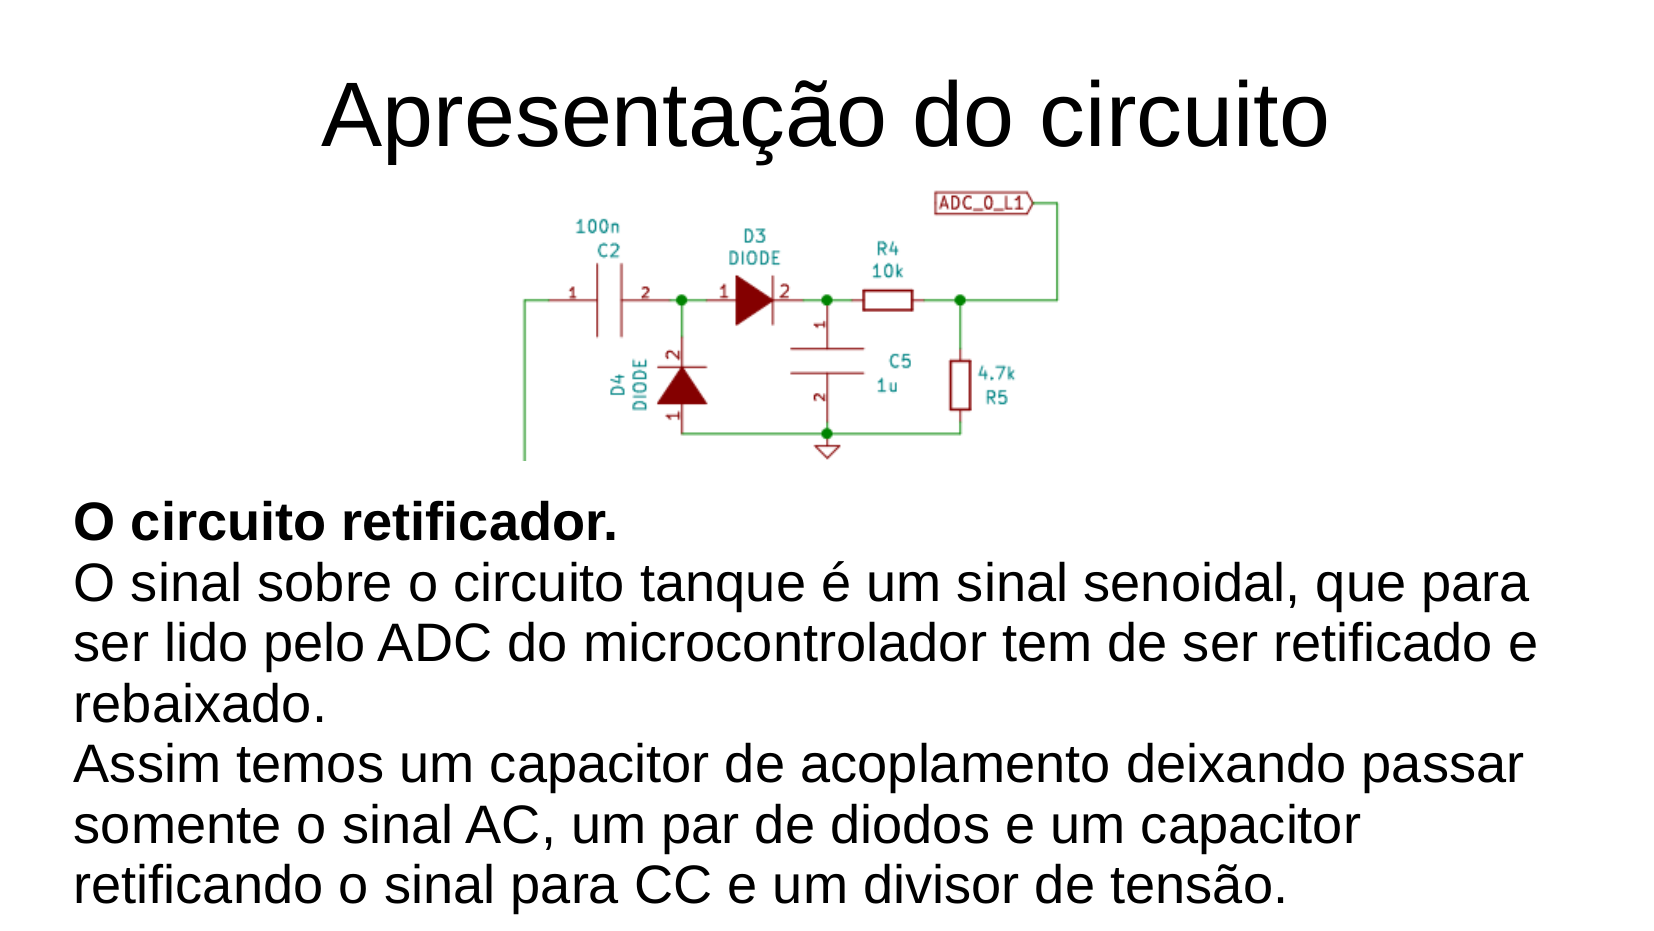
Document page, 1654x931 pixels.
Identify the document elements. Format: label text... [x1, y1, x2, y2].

text_box O circuito retificador. O sinal sobre o circuito tanque é um sinal senoidal, que para ser lido pelo ADC do microcontrolador tem de ser retificado e rebaixado. Assim temos um capacitor de acoplamento deixando passar somente o sinal AC, um par de diodos e um capacitor retificando o sinal para CC e um divisor de tensão. [59, 484, 1607, 931]
title Apresentação do circuito [82, 37, 1571, 193]
picture [484, 166, 1094, 461]
